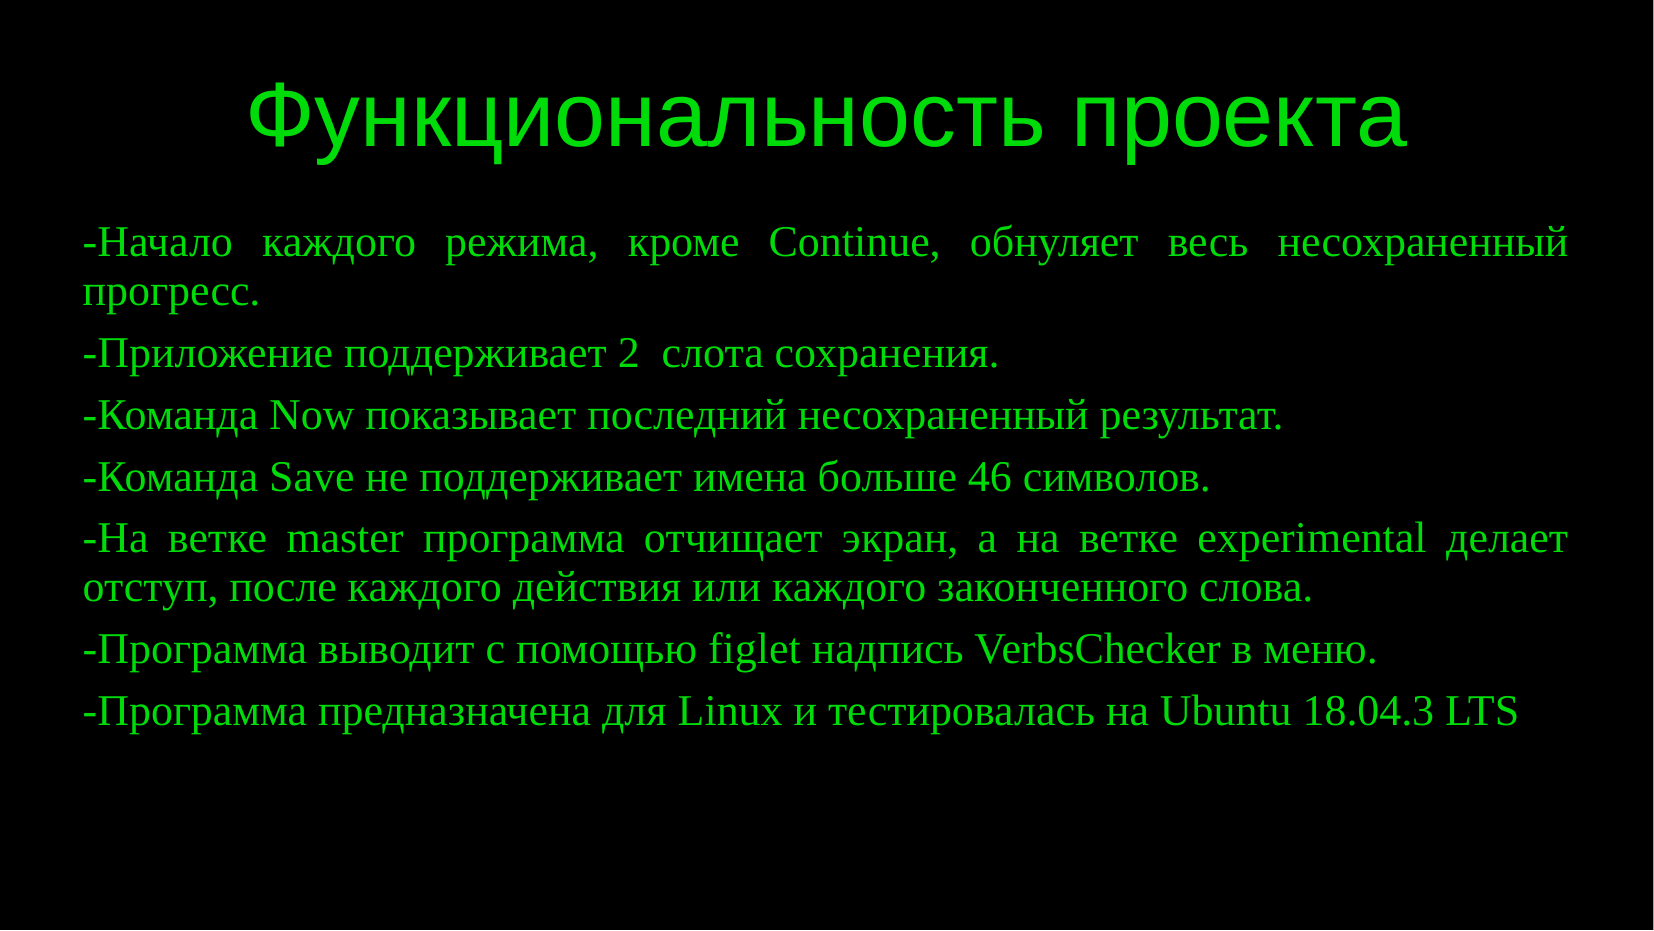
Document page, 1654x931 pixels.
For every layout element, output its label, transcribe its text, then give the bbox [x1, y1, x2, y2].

title Функциональность проекта [82, 37, 1571, 193]
list -Начало каждого режима, кроме Continue, обнуляет весь несохраненный прогресс. -Приложение поддерживает 2 слота сохранения. -Команда Now показывает последний несохраненный результат. -Команда Save не поддерживает имена больше 46 символов. -На ветке master программа отчищает экран, а на ветке experimental делает отступ, после каждого действия или каждого законченного слова. -Программа выводит с помощью figlet надпись VerbsChecker в меню. -Программа предназначена для Linux и тестировалась на Ubuntu 18.04.3 LTS [82, 217, 1571, 758]
